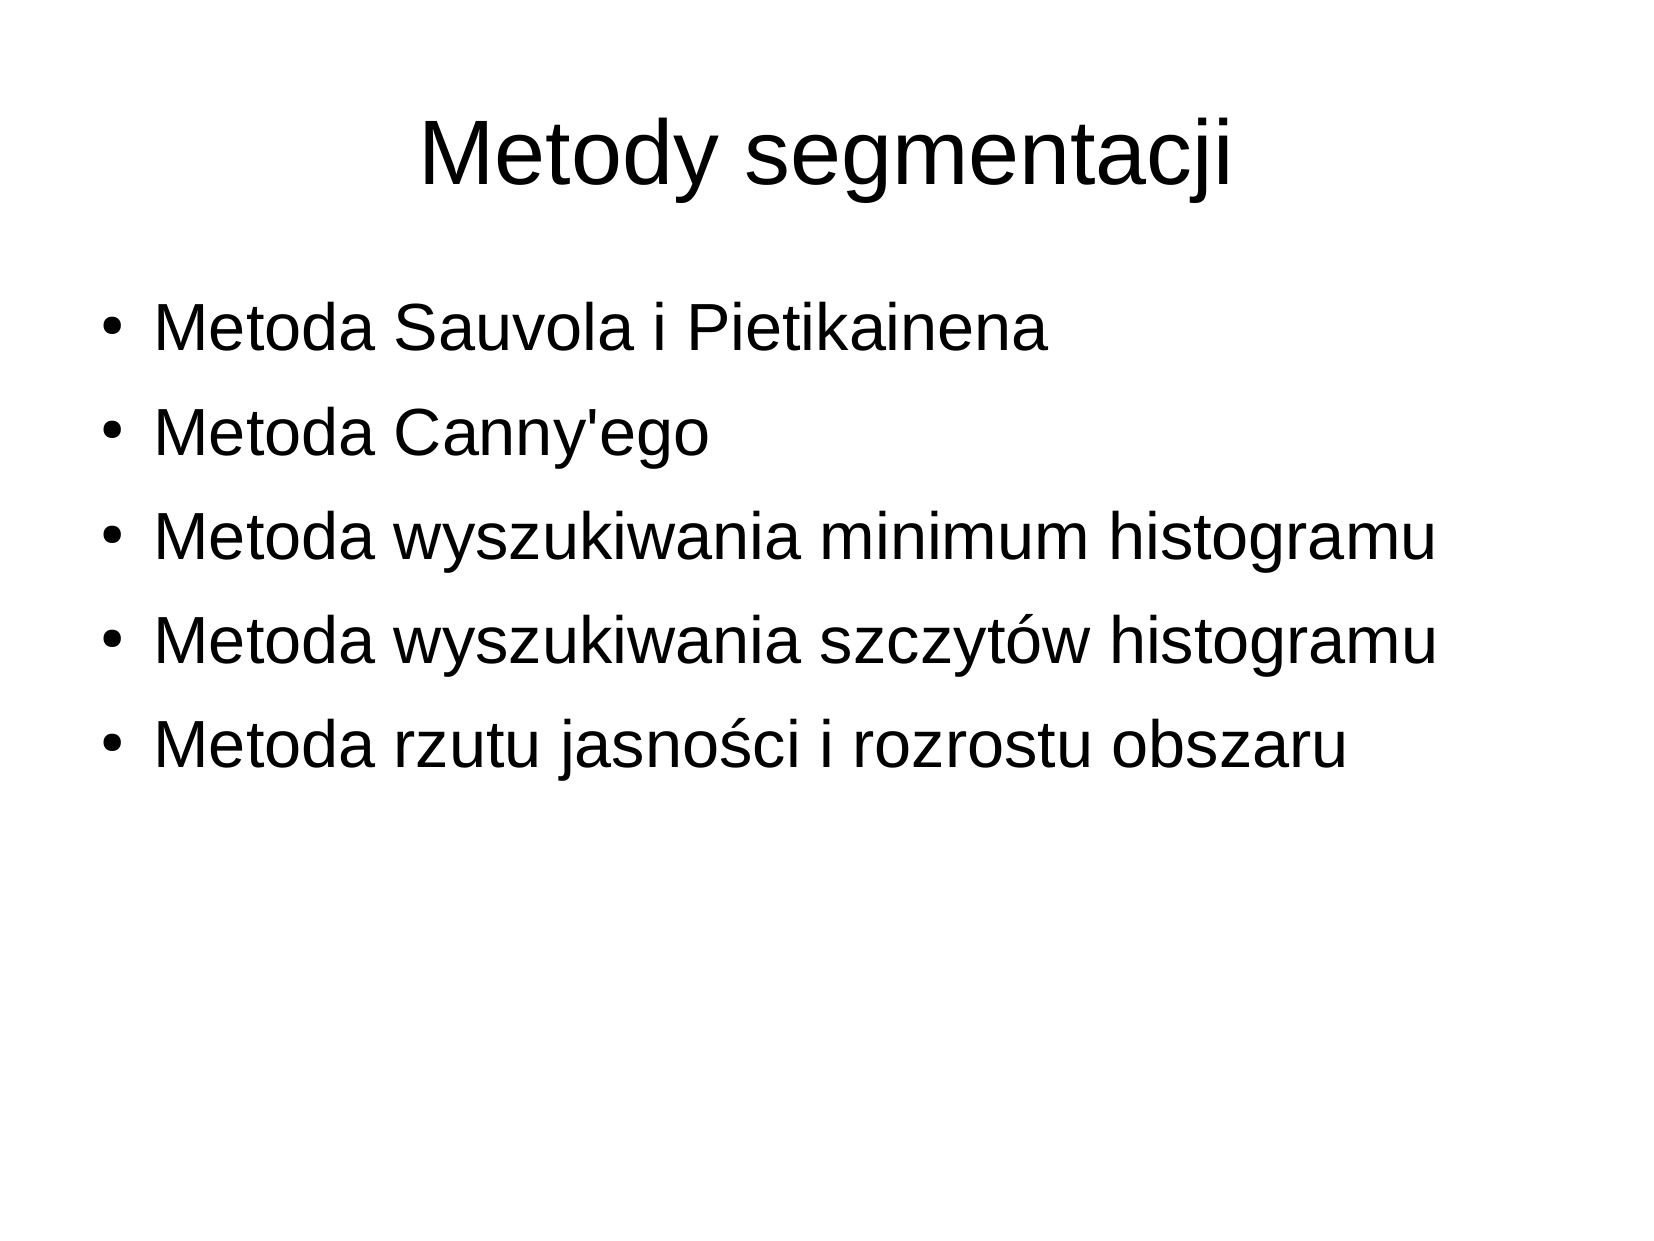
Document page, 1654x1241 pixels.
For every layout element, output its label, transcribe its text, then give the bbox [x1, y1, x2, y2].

title Metody segmentacji [82, 49, 1571, 257]
list Metoda Sauvola i Pietikainena Metoda Canny'ego Metoda wyszukiwania minimum histogramu Metoda wyszukiwania szczytów histogramu Metoda rzutu jasności i rozrostu obszaru [82, 290, 1571, 1010]
